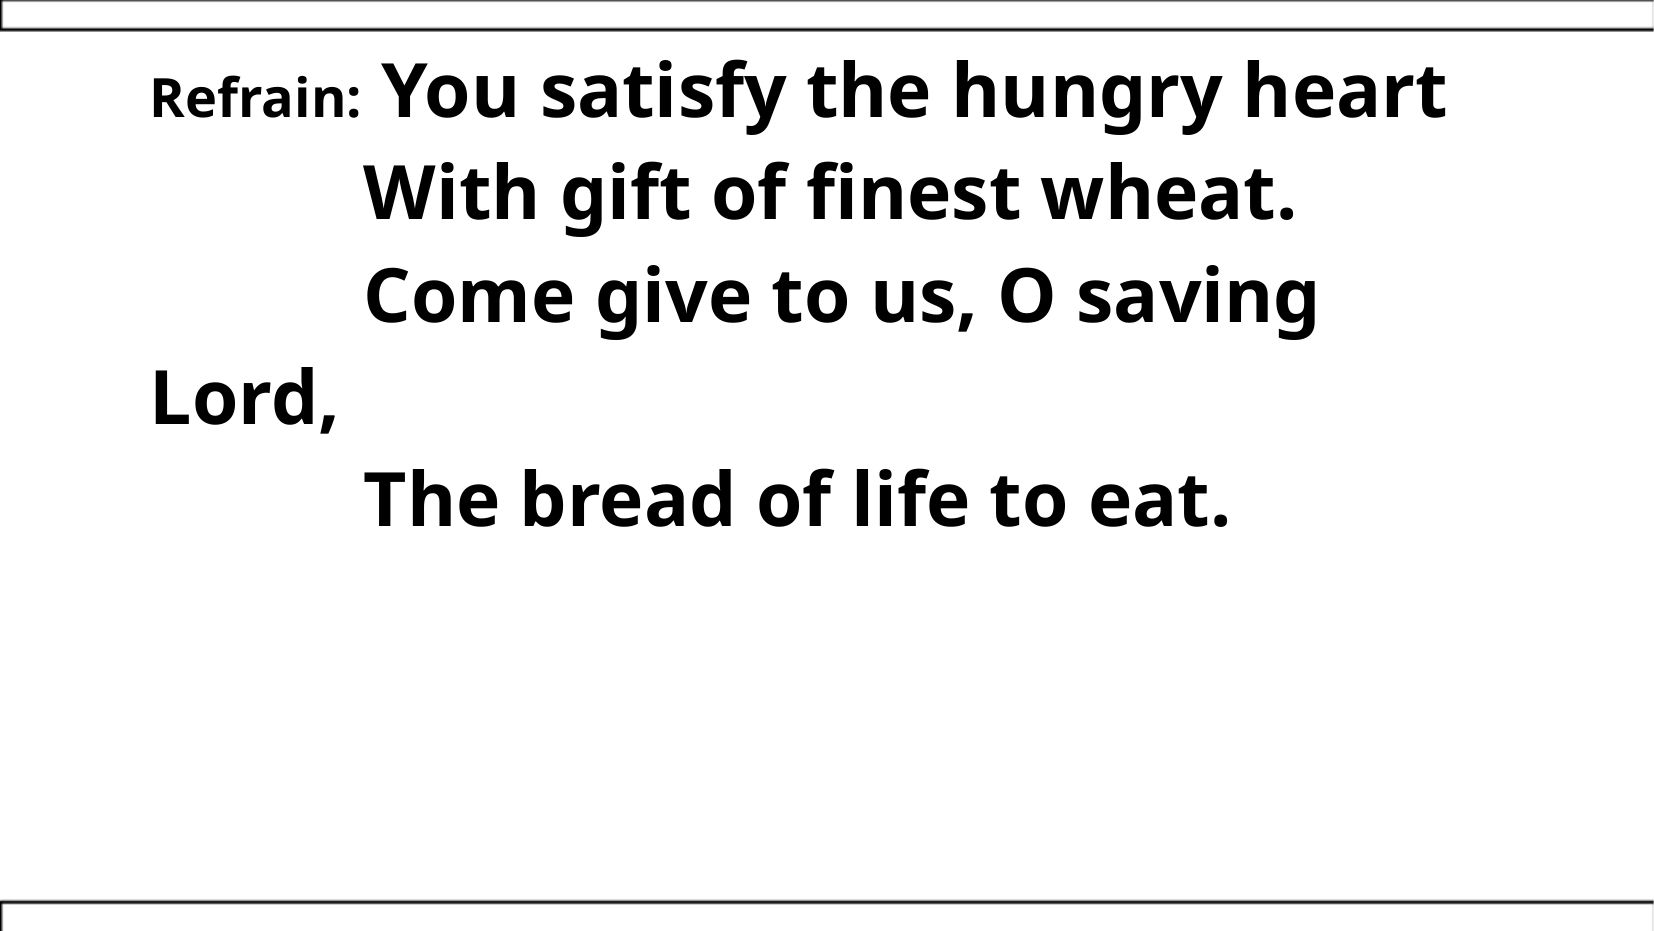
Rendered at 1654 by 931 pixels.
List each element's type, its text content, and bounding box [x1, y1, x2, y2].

picture [0, 0, 1654, 931]
text_box Refrain: You satisfy the hungry heart With gift of finest wheat. Come give to us, O saving Lord, The bread of life to eat. [135, 30, 1516, 445]
